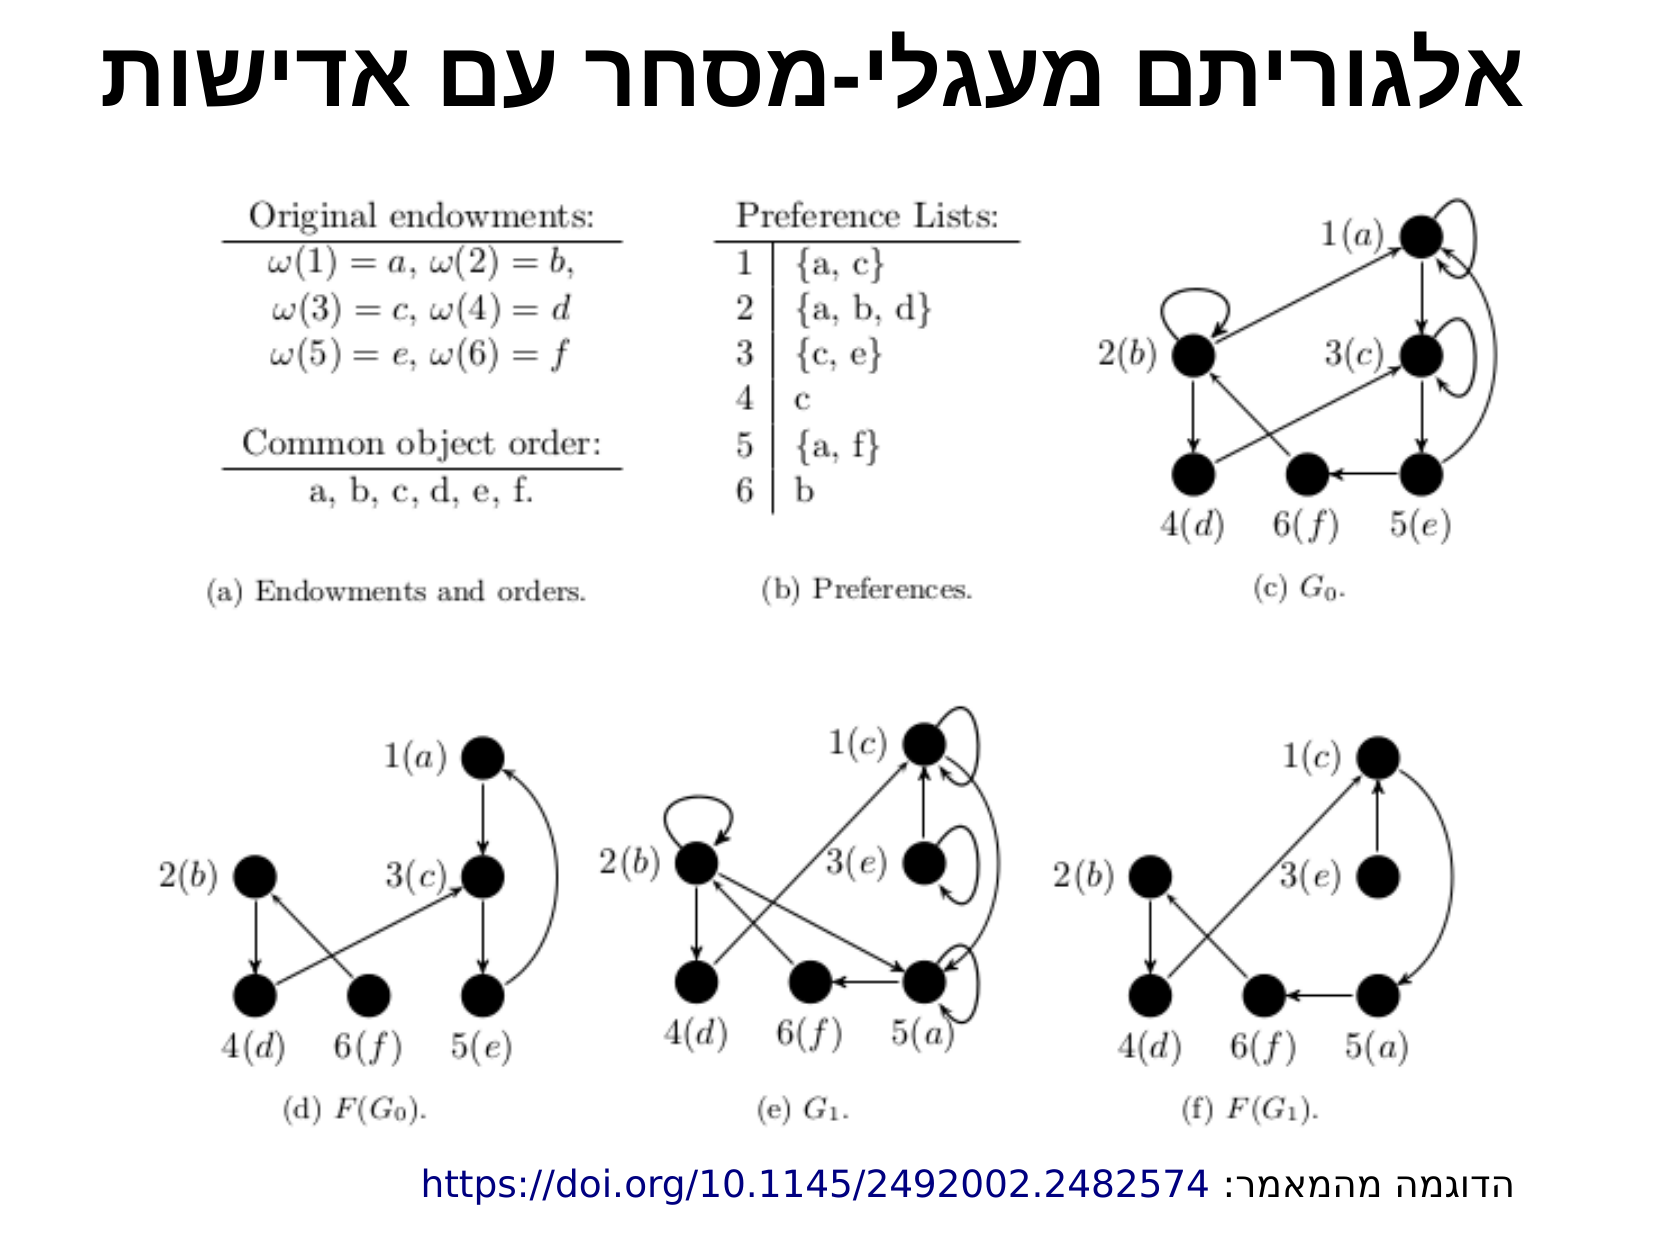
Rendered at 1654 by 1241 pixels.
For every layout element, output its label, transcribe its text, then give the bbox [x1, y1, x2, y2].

picture [105, 149, 1543, 1148]
title אלגוריתם מעגלי-מסחר עם אדישות [97, 0, 1531, 151]
text_box הדוגמה מהמאמר: https://doi.org/10.1145/2492002.2482574 [30, 1155, 1531, 1226]
